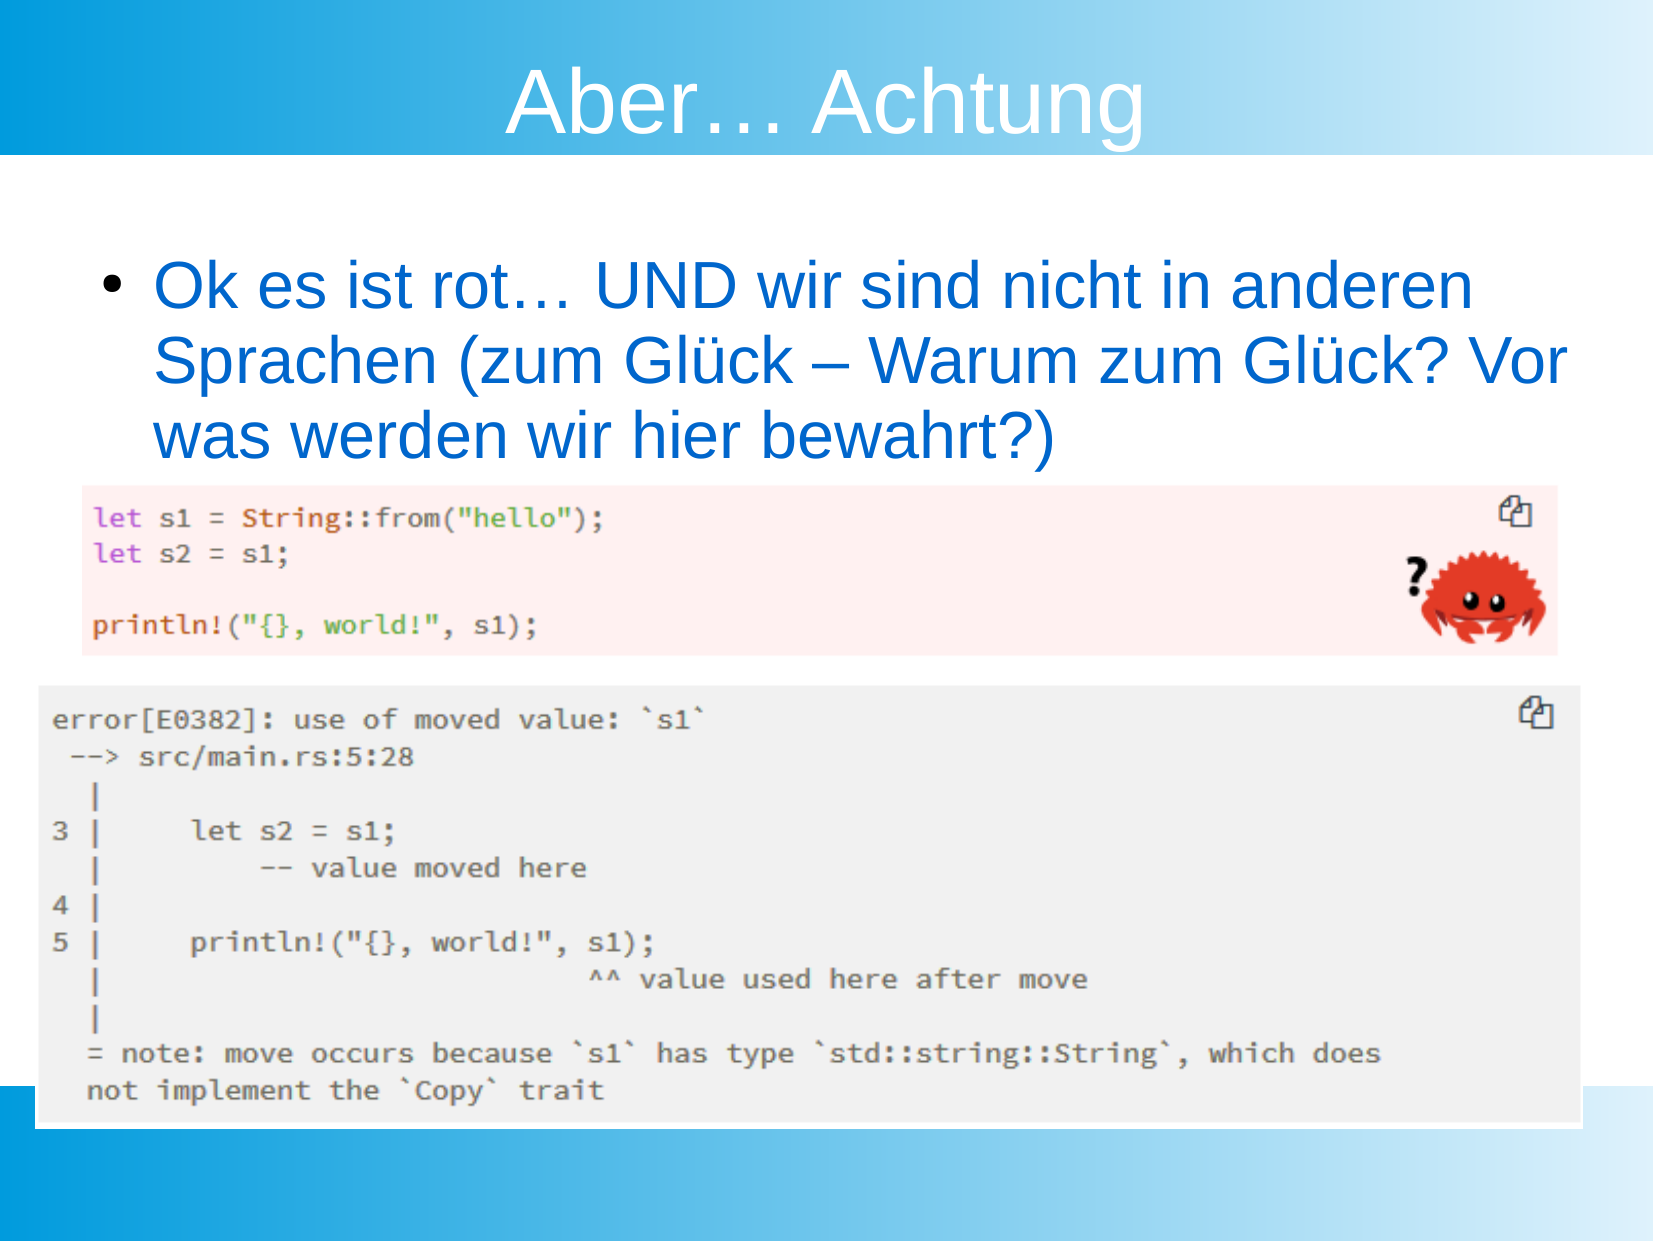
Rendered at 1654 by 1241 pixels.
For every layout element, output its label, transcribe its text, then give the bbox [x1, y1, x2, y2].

title Aber… Achtung [82, 49, 1571, 155]
picture [35, 684, 1583, 1241]
list Ok es ist rot… UND wir sind nicht in anderen Sprachen (zum Glück – Warum zum Glück? Vor was werden wir hier bewahrt?) [82, 248, 1571, 684]
picture [82, 472, 1568, 662]
